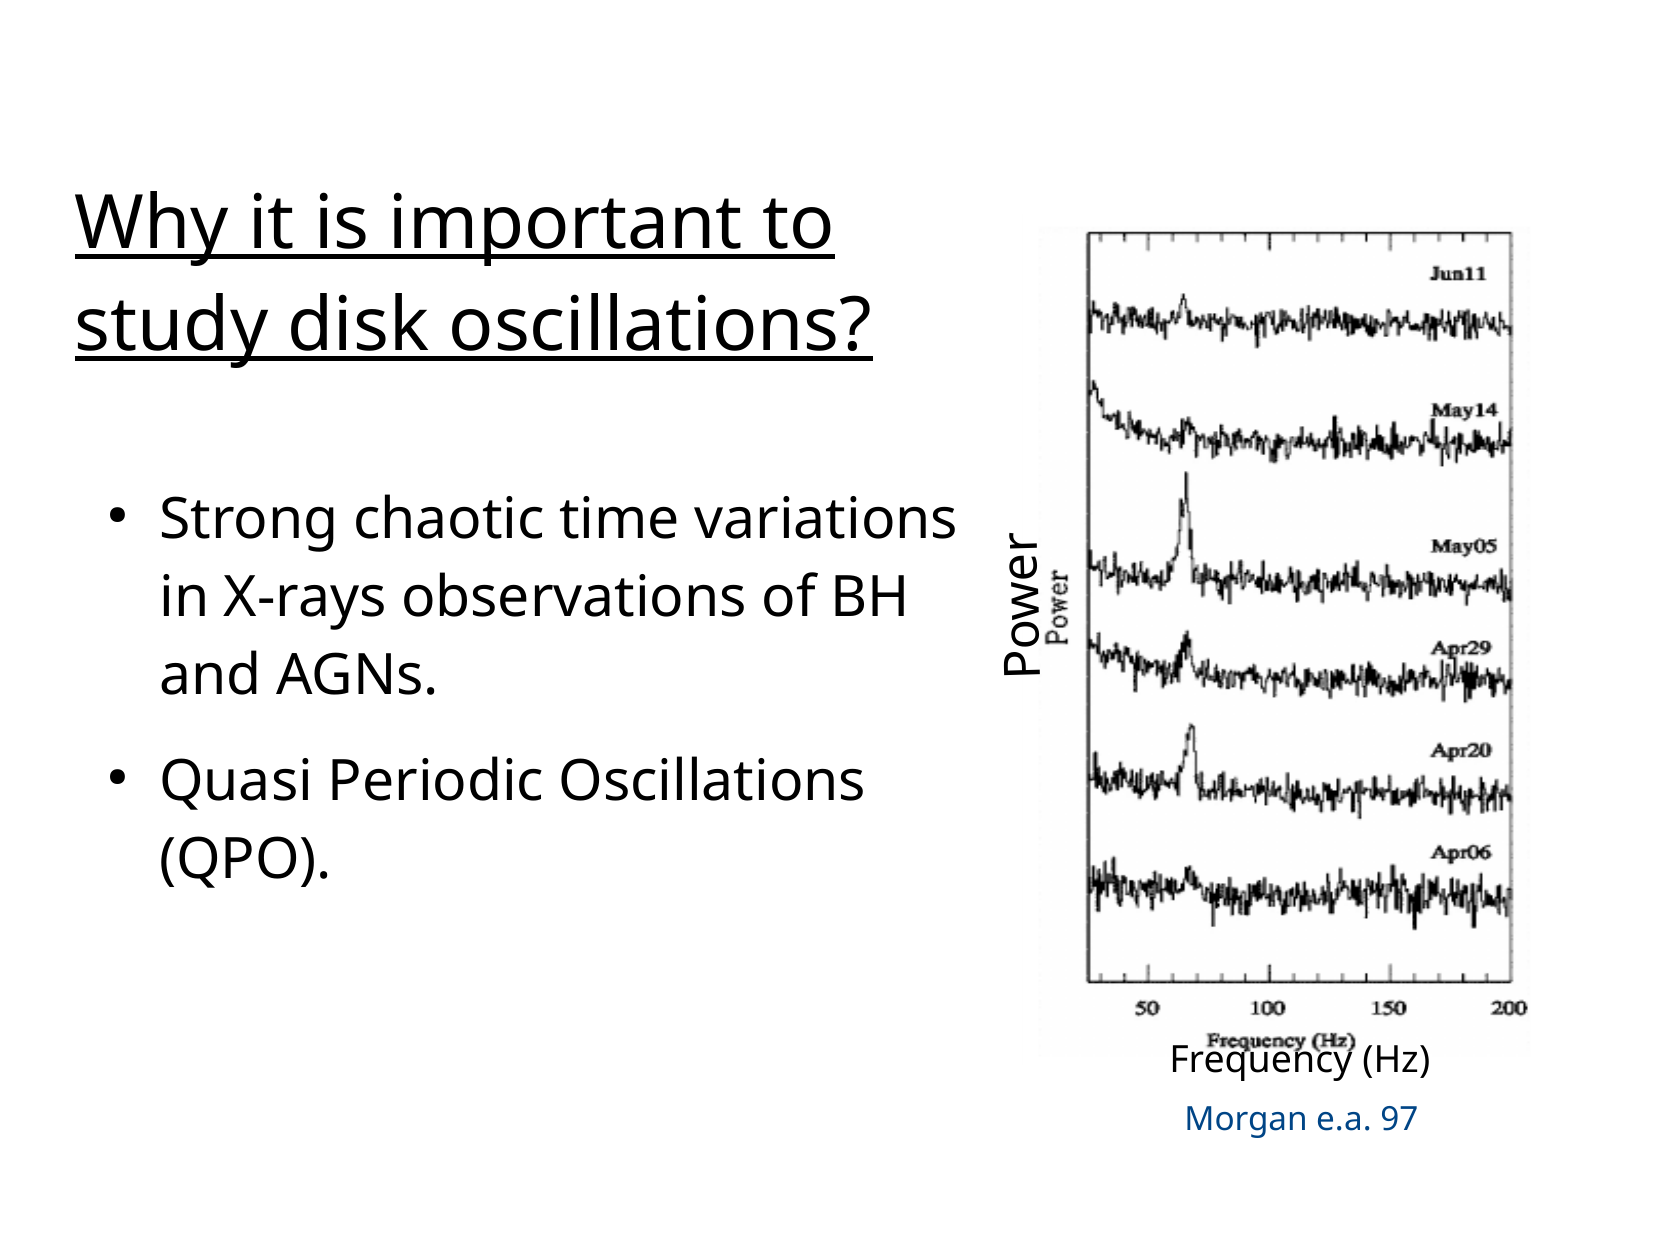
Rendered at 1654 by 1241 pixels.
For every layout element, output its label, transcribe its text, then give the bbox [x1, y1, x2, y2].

list Strong chaotic time variations in X-rays observations of BH and AGNs. Quasi Periodic Oscillations (QPO). [89, 477, 960, 923]
text_box Frequency (Hz) [1154, 1024, 1470, 1095]
text_box Power [974, 498, 1068, 697]
text_box Why it is important to study disk oscillations? [59, 160, 1005, 395]
picture [1021, 214, 1567, 1065]
text_box Morgan e.a. 97 [1169, 1087, 1455, 1151]
